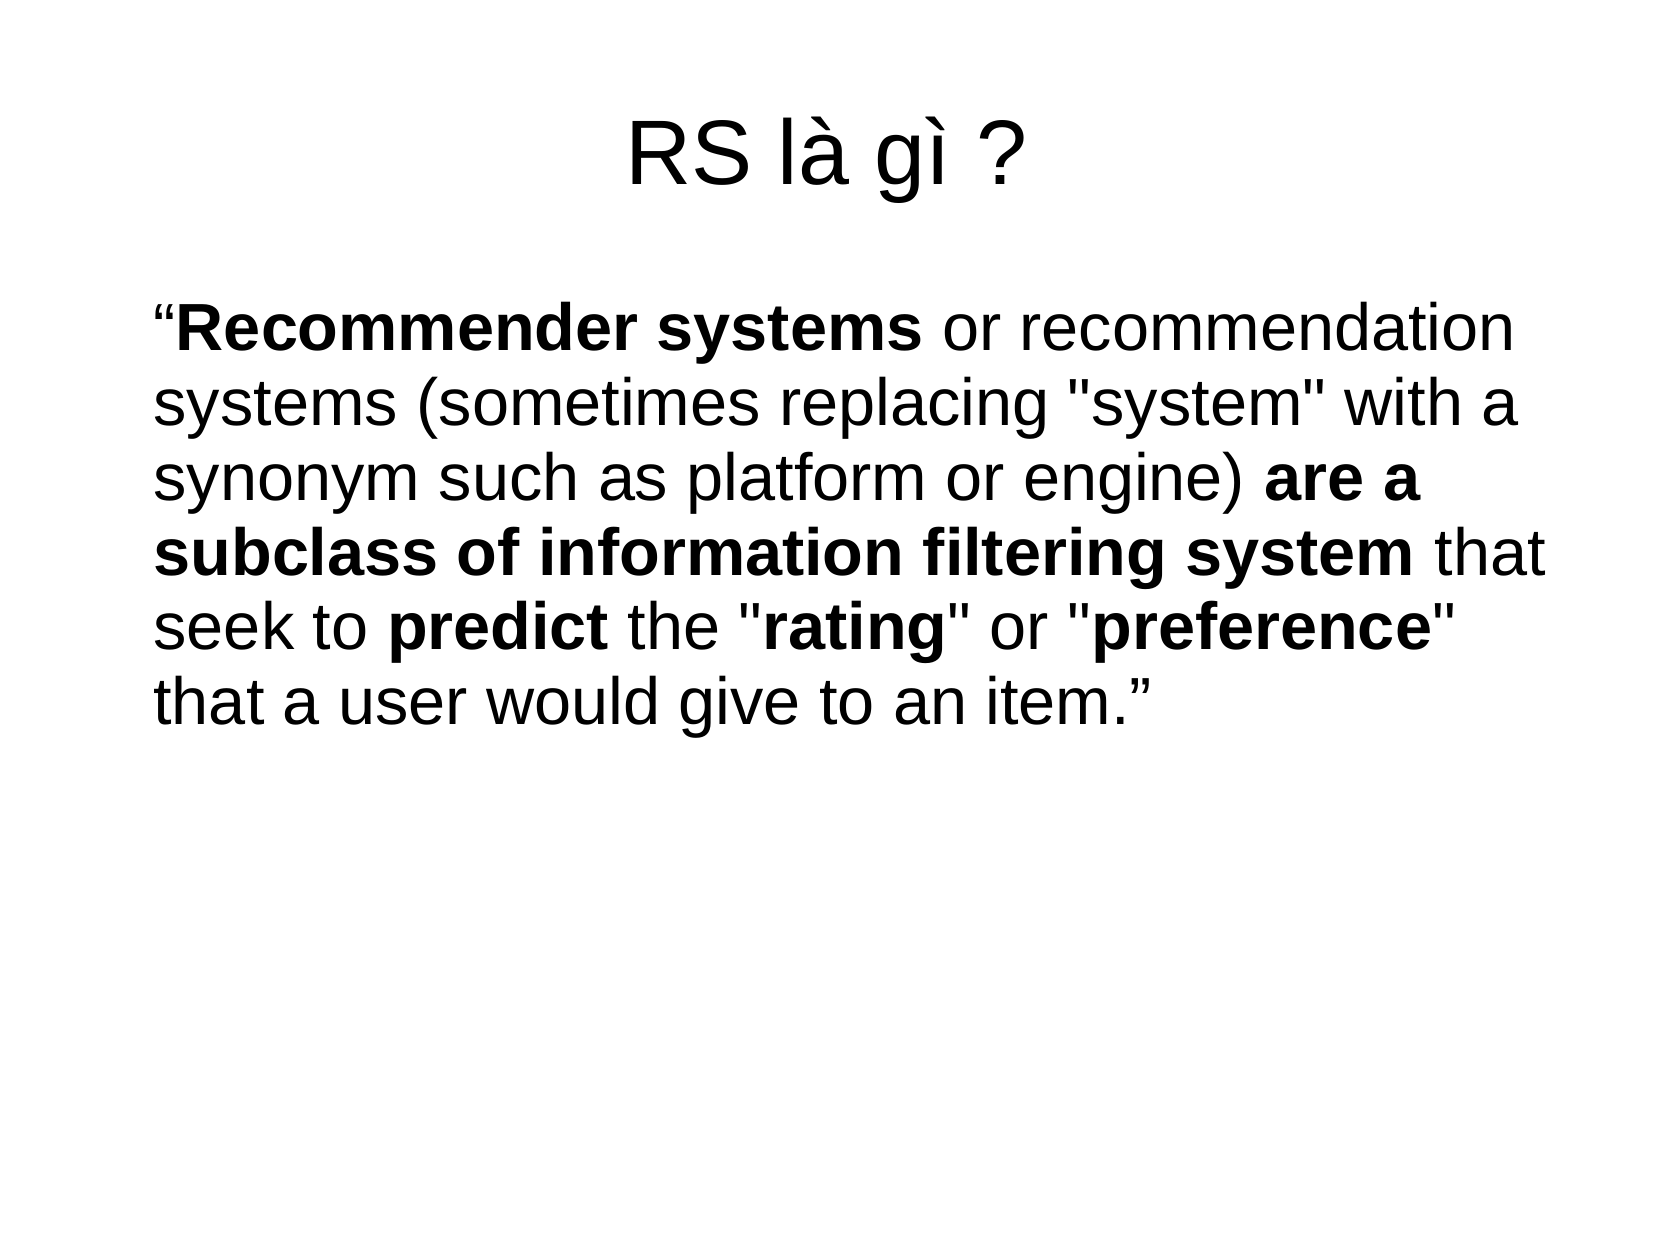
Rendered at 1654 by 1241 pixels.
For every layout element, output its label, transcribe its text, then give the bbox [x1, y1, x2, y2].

title RS là gì ? [82, 49, 1571, 257]
list “Recommender systems or recommendation systems (sometimes replacing "system" with a synonym such as platform or engine) are a subclass of information filtering system that seek to predict the "rating" or "preference" that a user would give to an item.” [82, 290, 1571, 1010]
